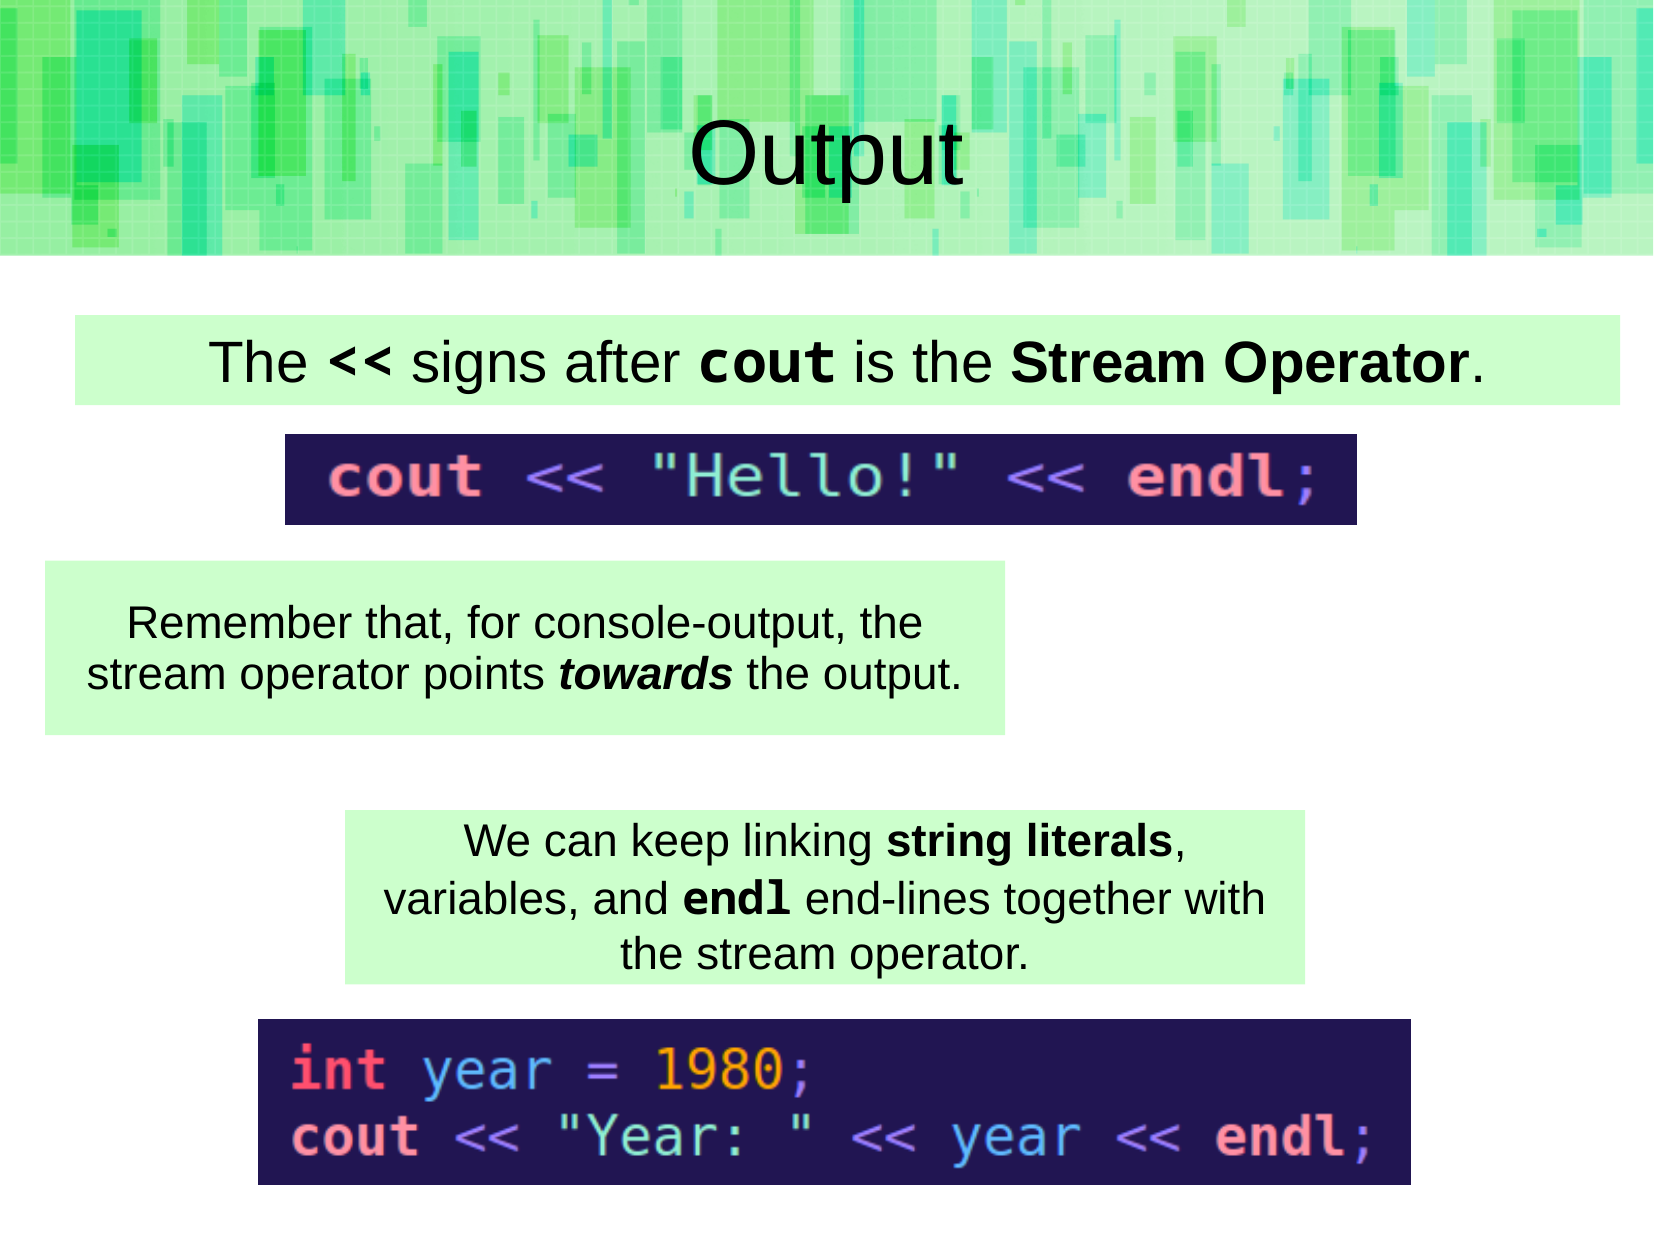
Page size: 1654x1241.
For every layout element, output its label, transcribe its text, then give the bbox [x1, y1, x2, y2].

text_box We can keep linking string literals, variables, and endl end-lines together with the stream operator. [345, 810, 1306, 985]
title Output [82, 49, 1571, 257]
text_box The << signs after cout is the Stream Operator. [75, 315, 1621, 406]
picture [0, 0, 1654, 1241]
text_box Remember that, for console-output, the stream operator points towards the output. [45, 560, 1006, 736]
